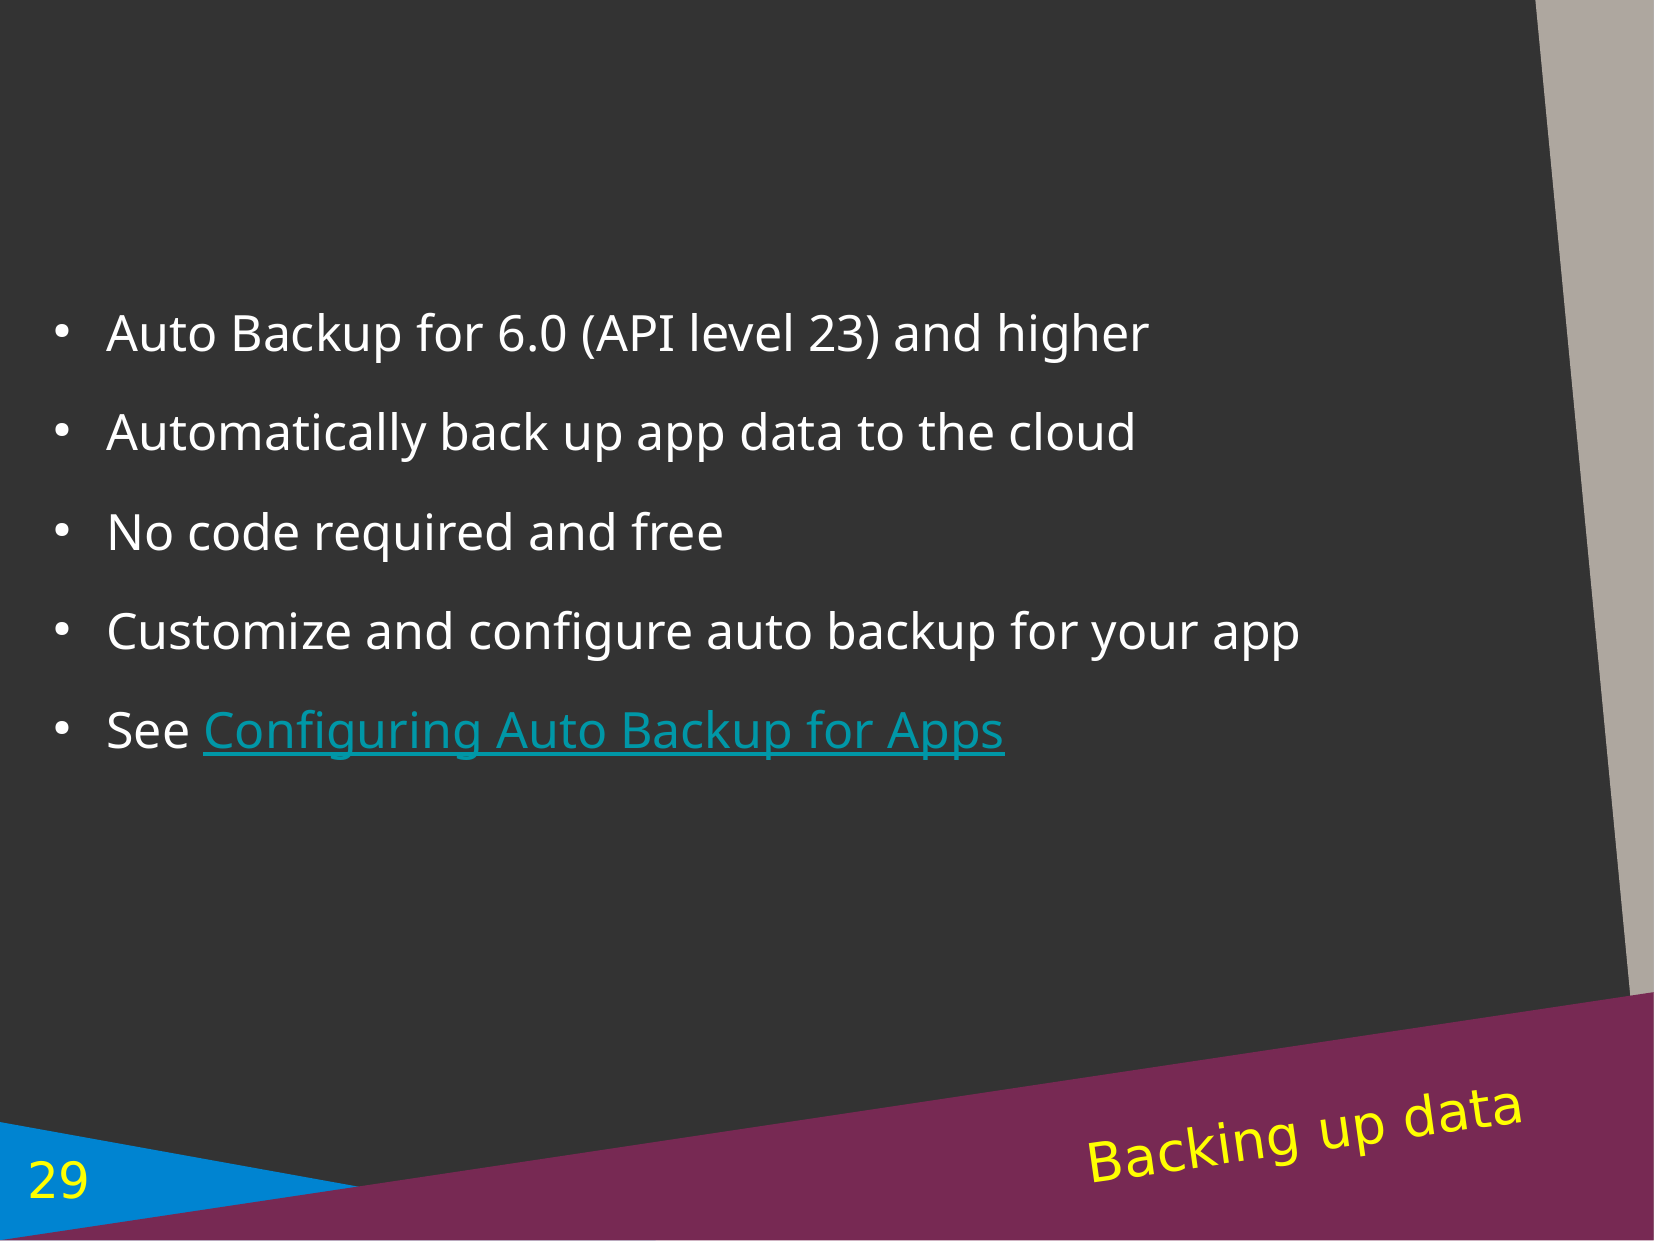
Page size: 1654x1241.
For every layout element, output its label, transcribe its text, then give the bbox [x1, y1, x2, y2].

title Backing up data [956, 995, 1654, 1241]
list Auto Backup for 6.0 (API level 23) and higher Automatically back up app data to the cloud No code required and free Customize and configure auto backup for your app See Configuring Auto Backup for Apps [35, 59, 1524, 993]
